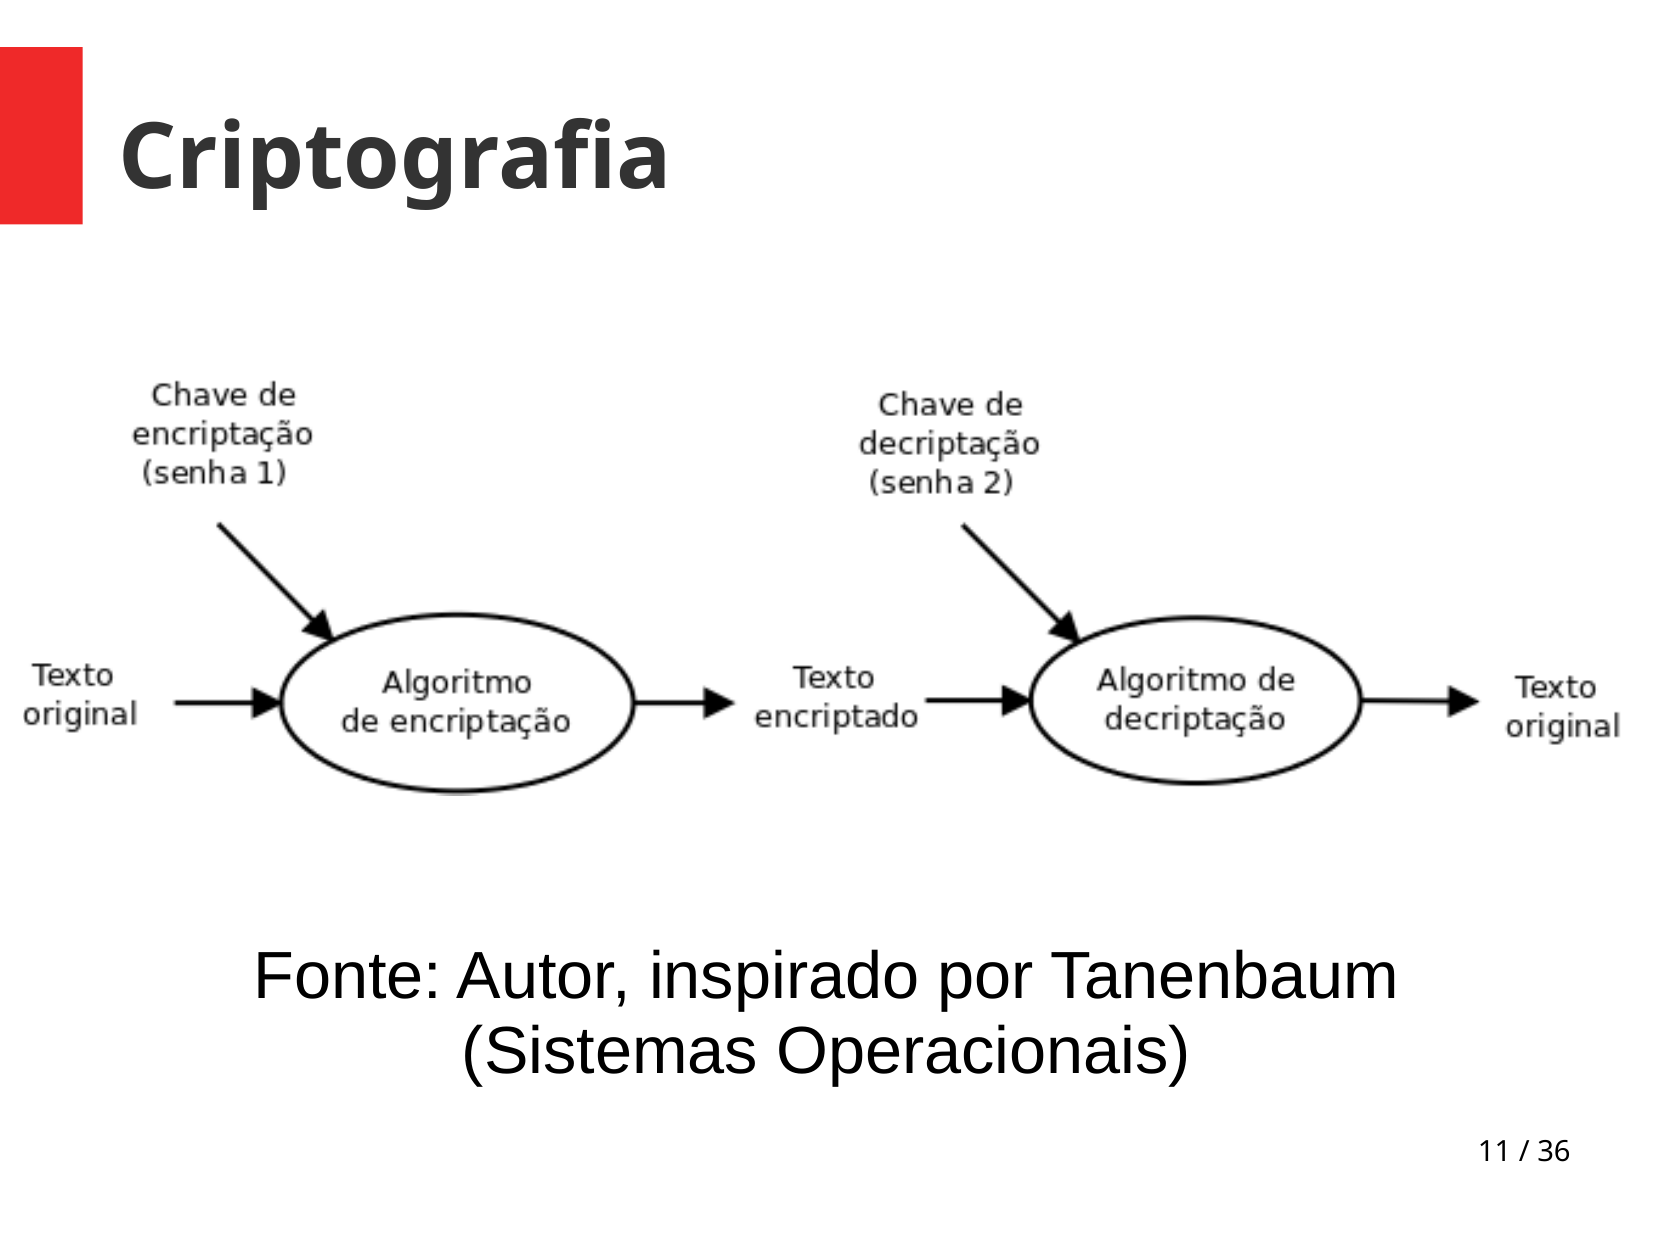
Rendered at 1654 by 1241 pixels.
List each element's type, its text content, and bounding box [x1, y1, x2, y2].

picture [1536, 377, 1630, 796]
subtitle Fonte: Autor, inspirado por Tanenbaum (Sistemas Operacionais) [118, 340, 1536, 1088]
picture [23, 377, 118, 796]
title Criptografia [118, 49, 1571, 257]
